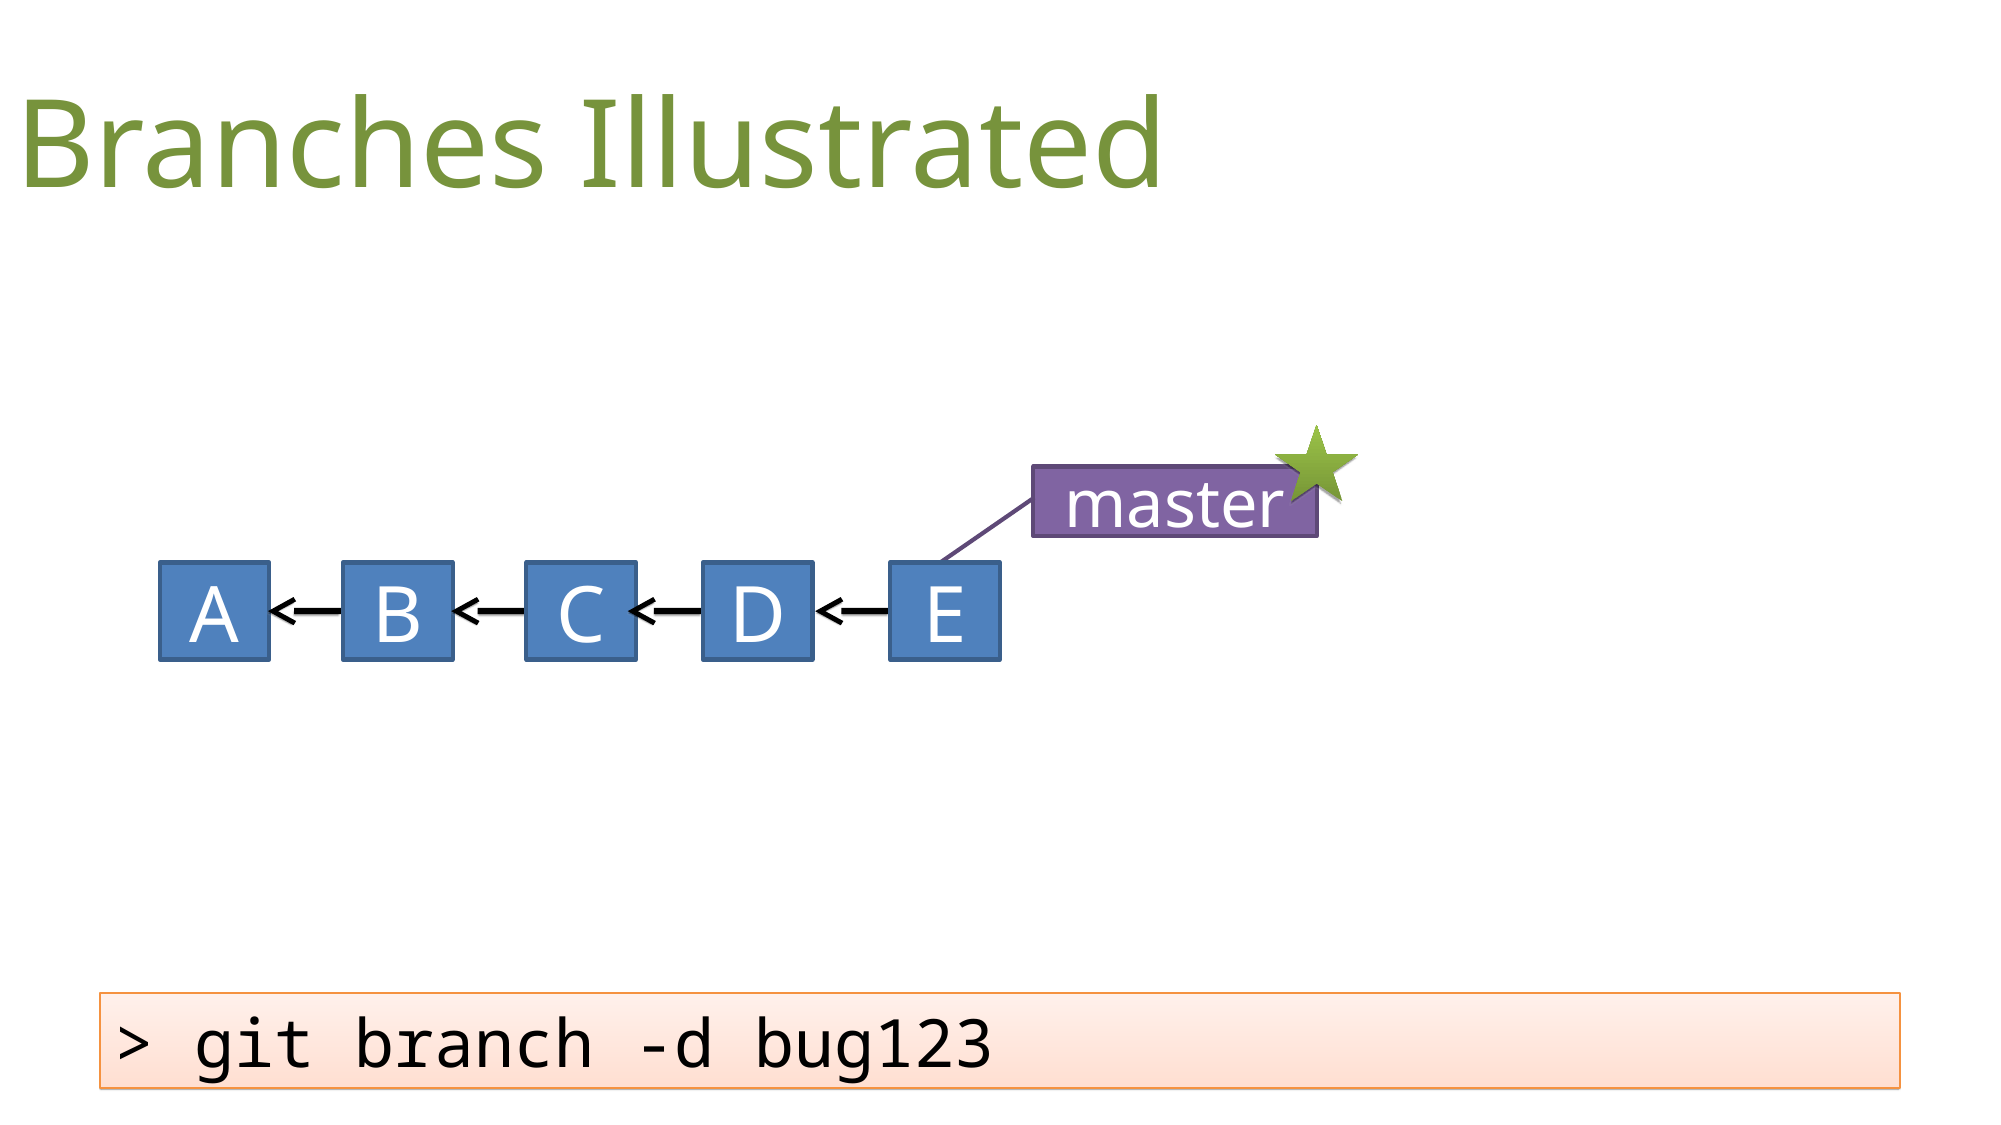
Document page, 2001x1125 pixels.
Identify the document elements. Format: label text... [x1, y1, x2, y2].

text_box A [159, 562, 270, 660]
text_box [1274, 425, 1359, 502]
text_box D [702, 562, 813, 660]
text_box E [890, 562, 1000, 660]
text_box C [526, 562, 637, 660]
text_box B [342, 562, 453, 660]
text_box master [1033, 467, 1317, 536]
title Branches Illustrated [0, 45, 1800, 233]
text_box > git branch -d bug123 [99, 993, 1900, 1088]
